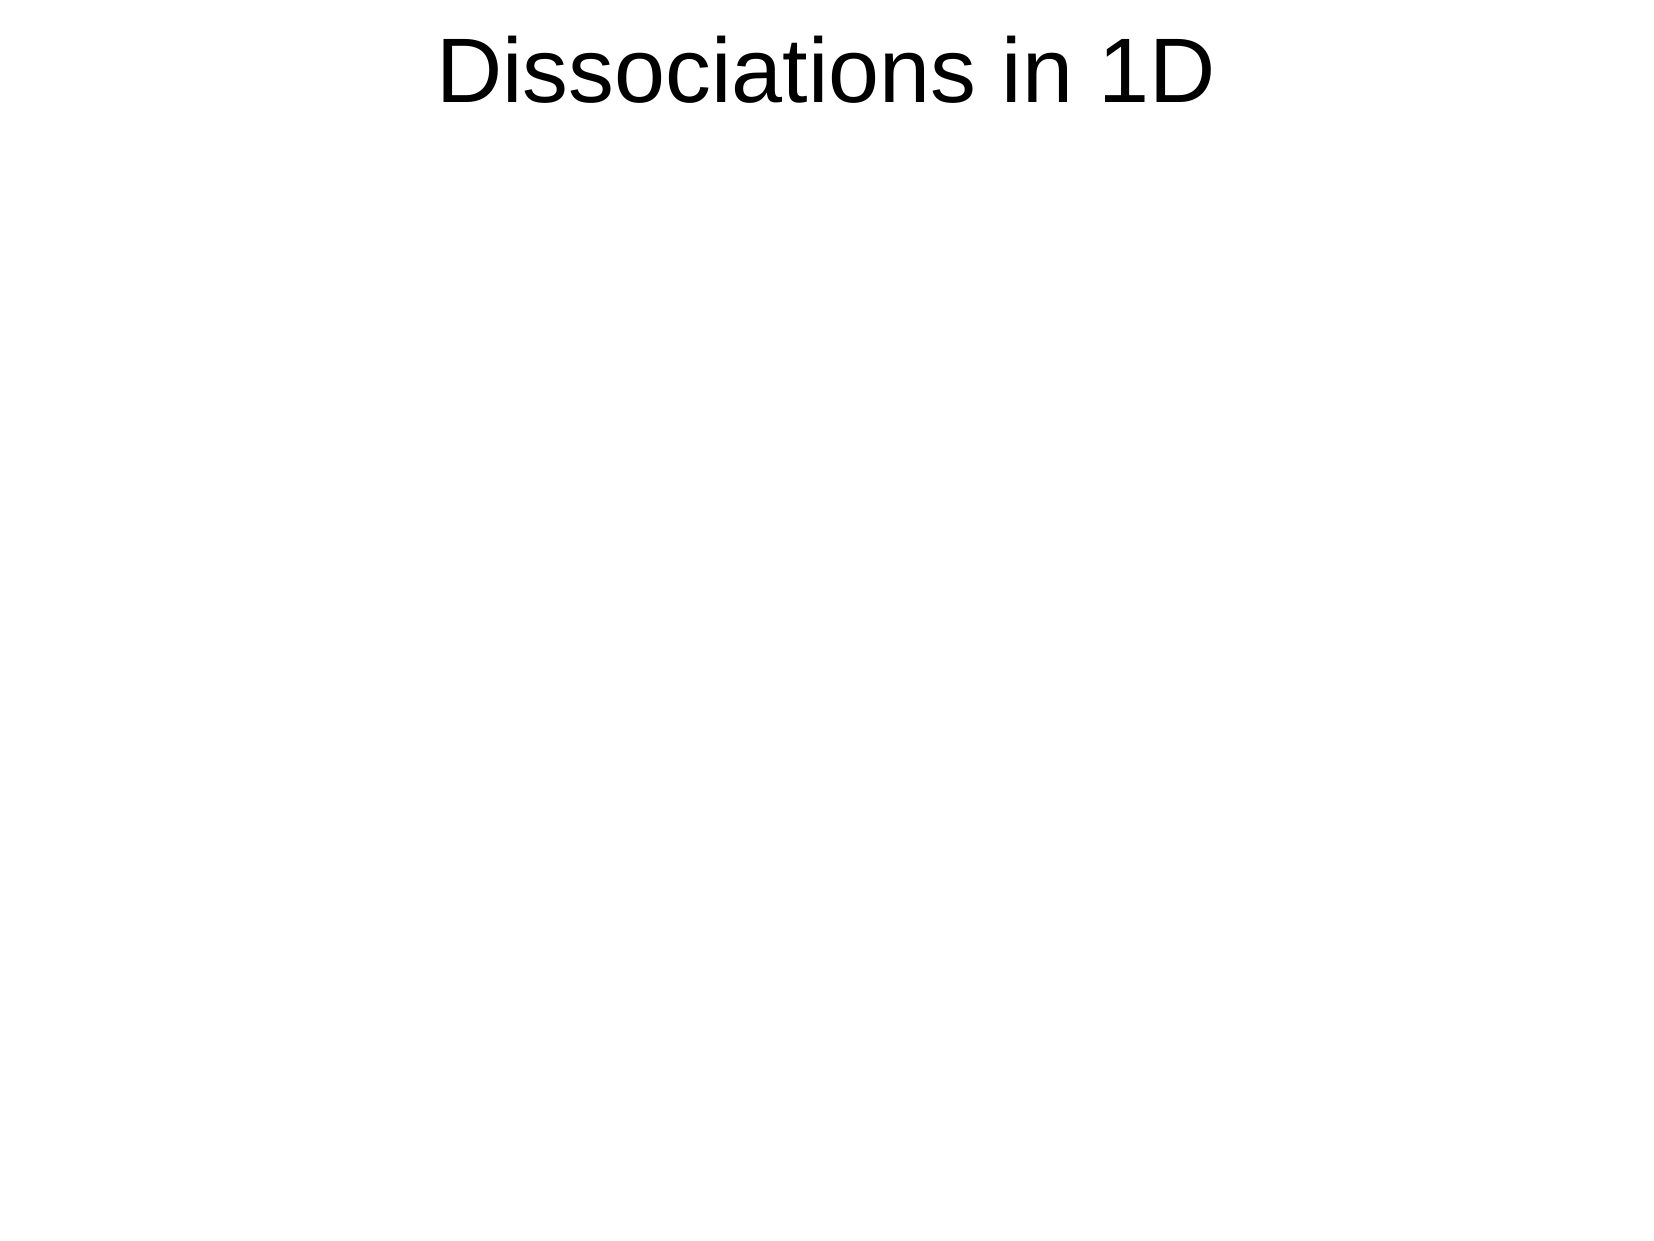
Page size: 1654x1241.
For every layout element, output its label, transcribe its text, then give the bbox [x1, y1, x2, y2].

title Dissociations in 1D [82, 0, 1571, 174]
